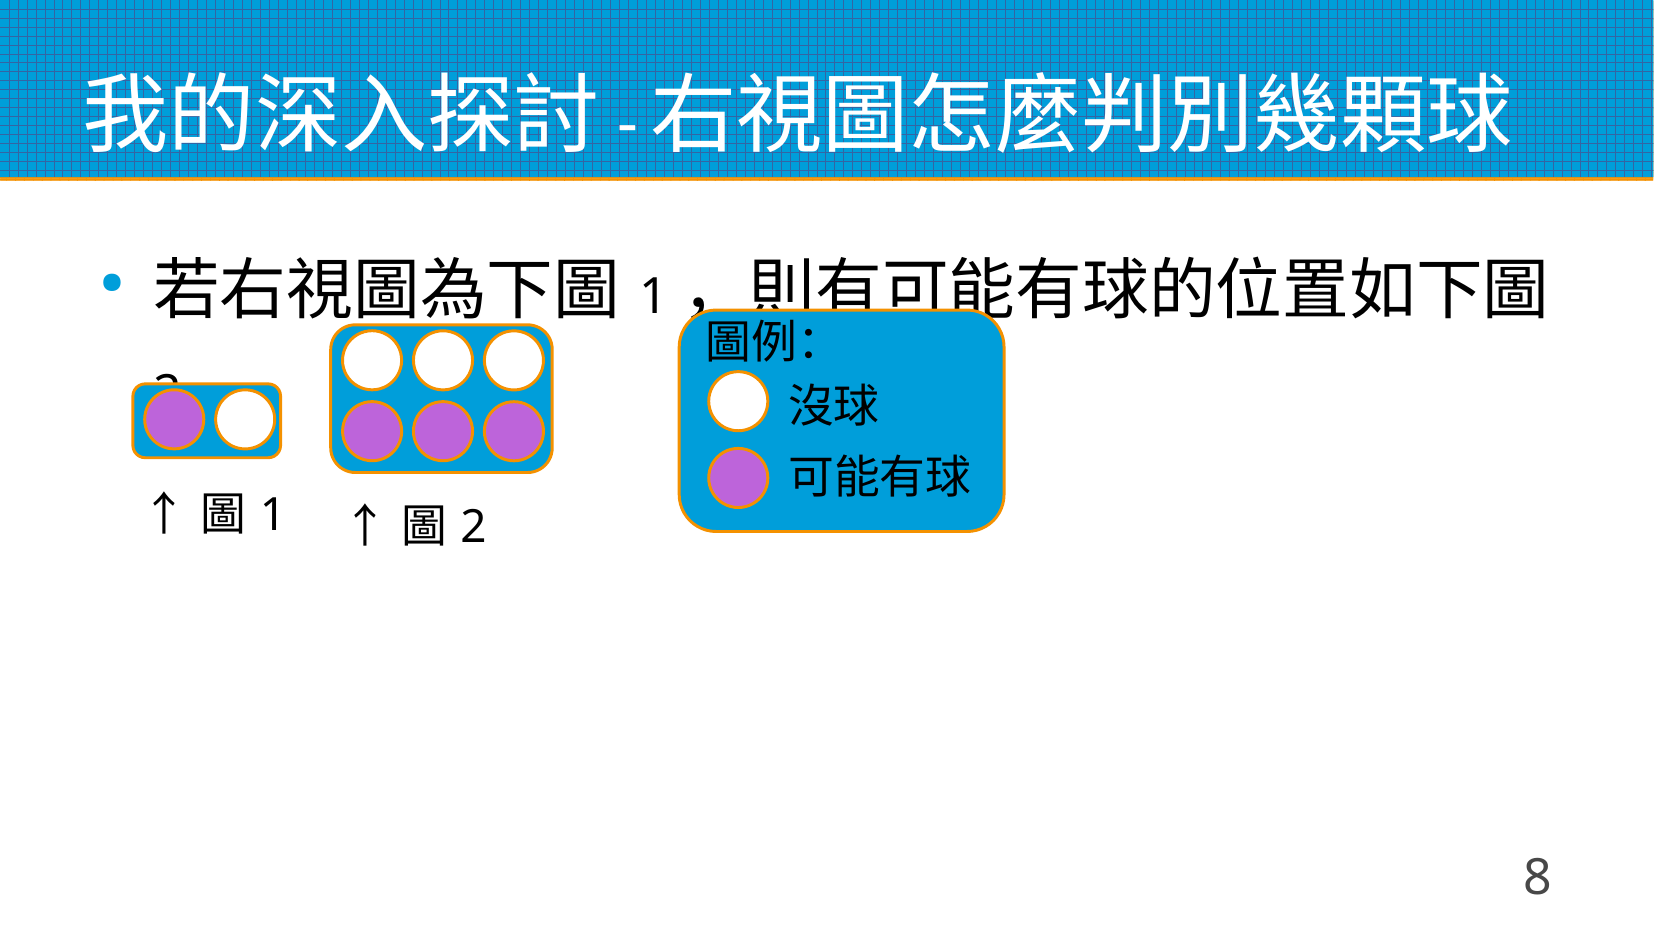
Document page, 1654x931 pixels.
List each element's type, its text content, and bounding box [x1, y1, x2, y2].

text_box [330, 324, 553, 473]
list 若右視圖為下圖1，則有可能有球的位置如下圖2。 [82, 236, 1563, 811]
text_box ↑圖2 [336, 485, 573, 562]
text_box 圖例： [699, 310, 850, 368]
text_box [679, 310, 1005, 532]
text_box [132, 383, 281, 458]
text_box 可能有球 [782, 444, 978, 503]
title 我的深入探討-右視圖怎麼判別幾顆球 [82, 14, 1571, 171]
text_box 沒球 [782, 373, 886, 432]
text_box ↑圖1 [135, 472, 373, 549]
